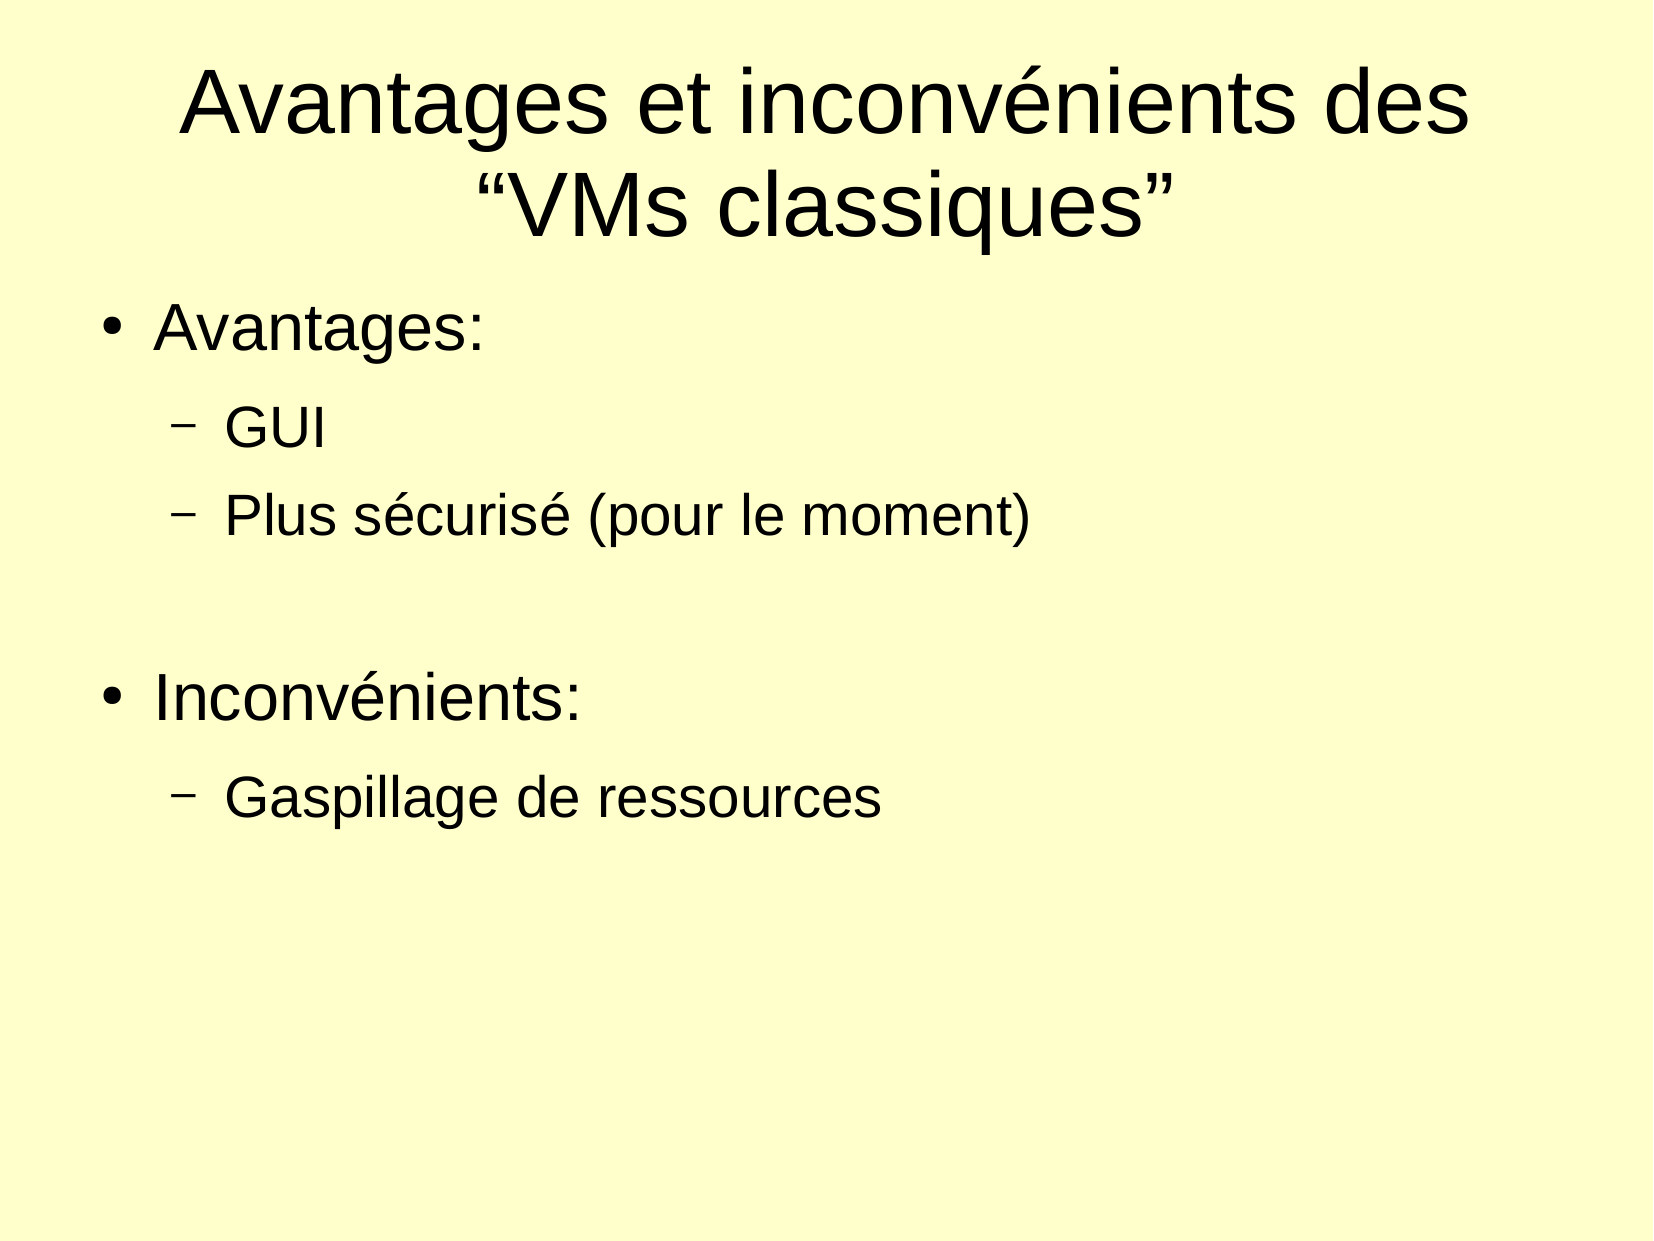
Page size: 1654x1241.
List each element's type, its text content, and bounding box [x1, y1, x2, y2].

list Avantages: GUI Plus sécurisé (pour le moment) Inconvénients: Gaspillage de ressources [82, 290, 1571, 1010]
title Avantages et inconvénients des “VMs classiques” [82, 49, 1571, 257]
